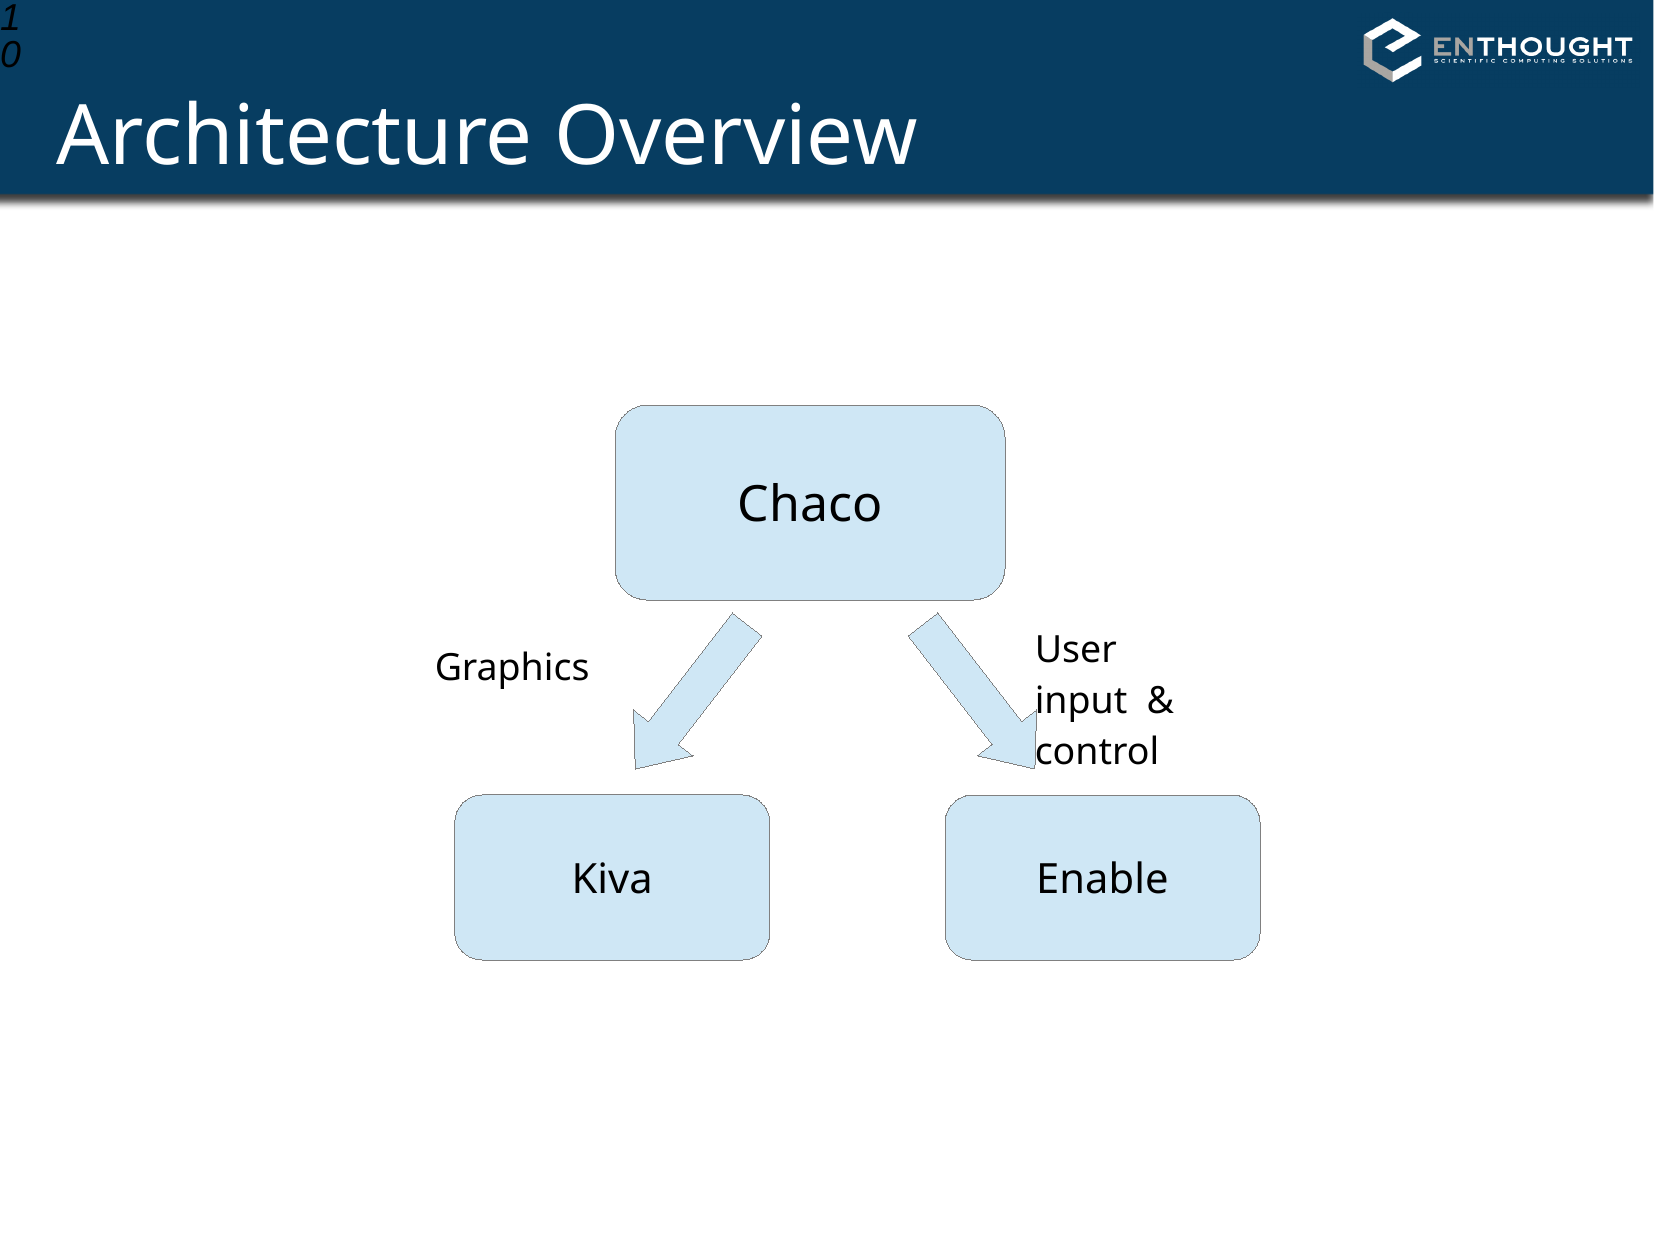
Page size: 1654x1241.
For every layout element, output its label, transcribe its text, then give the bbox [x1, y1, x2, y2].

text_box [908, 612, 1037, 769]
title Architecture Overview [41, 27, 1447, 235]
text_box Enable [945, 795, 1261, 961]
text_box Chaco [615, 405, 1006, 601]
text_box Kiva [454, 794, 770, 961]
text_box User input & control [1020, 615, 1231, 714]
text_box [633, 612, 762, 770]
text_box Graphics [420, 633, 631, 691]
picture [0, 0, 1654, 217]
